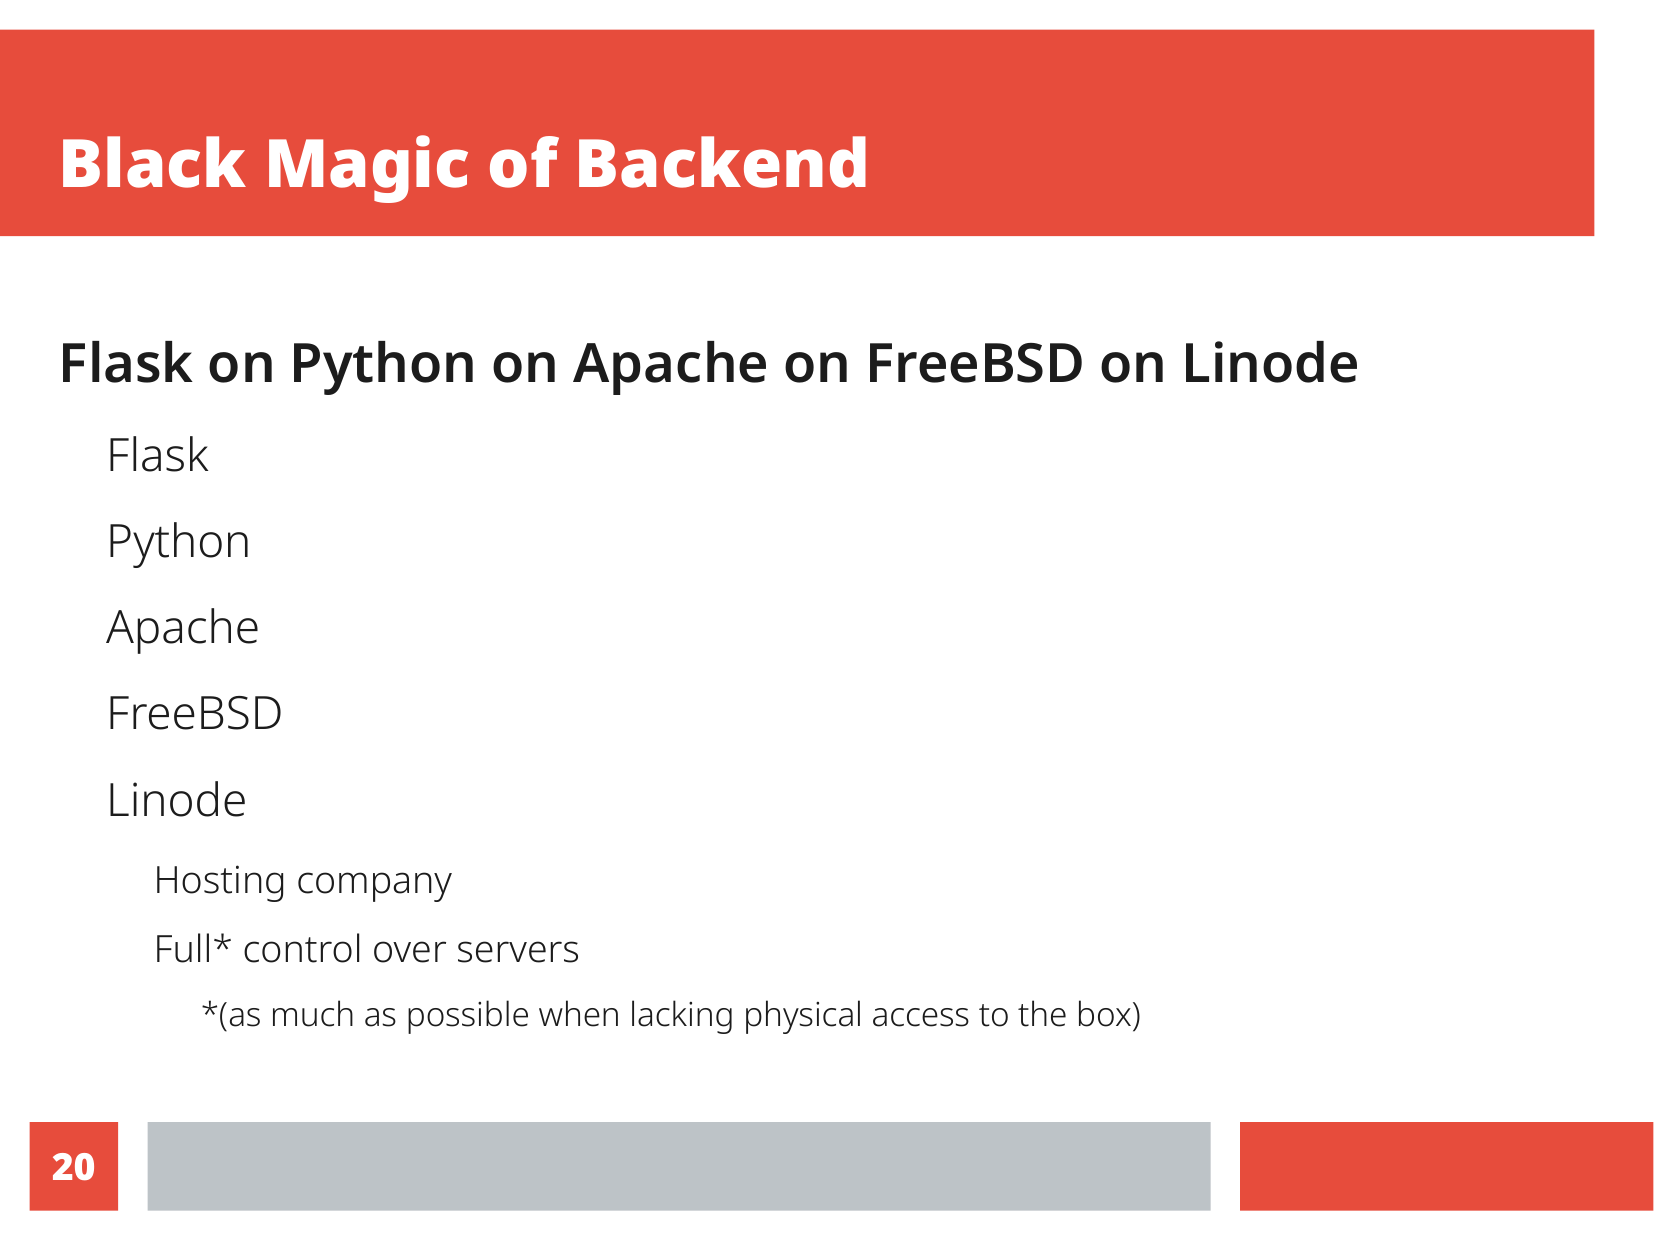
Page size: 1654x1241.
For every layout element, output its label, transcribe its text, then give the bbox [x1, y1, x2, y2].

list Flask on Python on Apache on FreeBSD on Linode Flask Python Apache FreeBSD Linode Hosting company Full* control over servers *(as much as possible when lacking physical access to the box) [59, 324, 1565, 1093]
title Black Magic of Backend [59, 59, 1595, 207]
